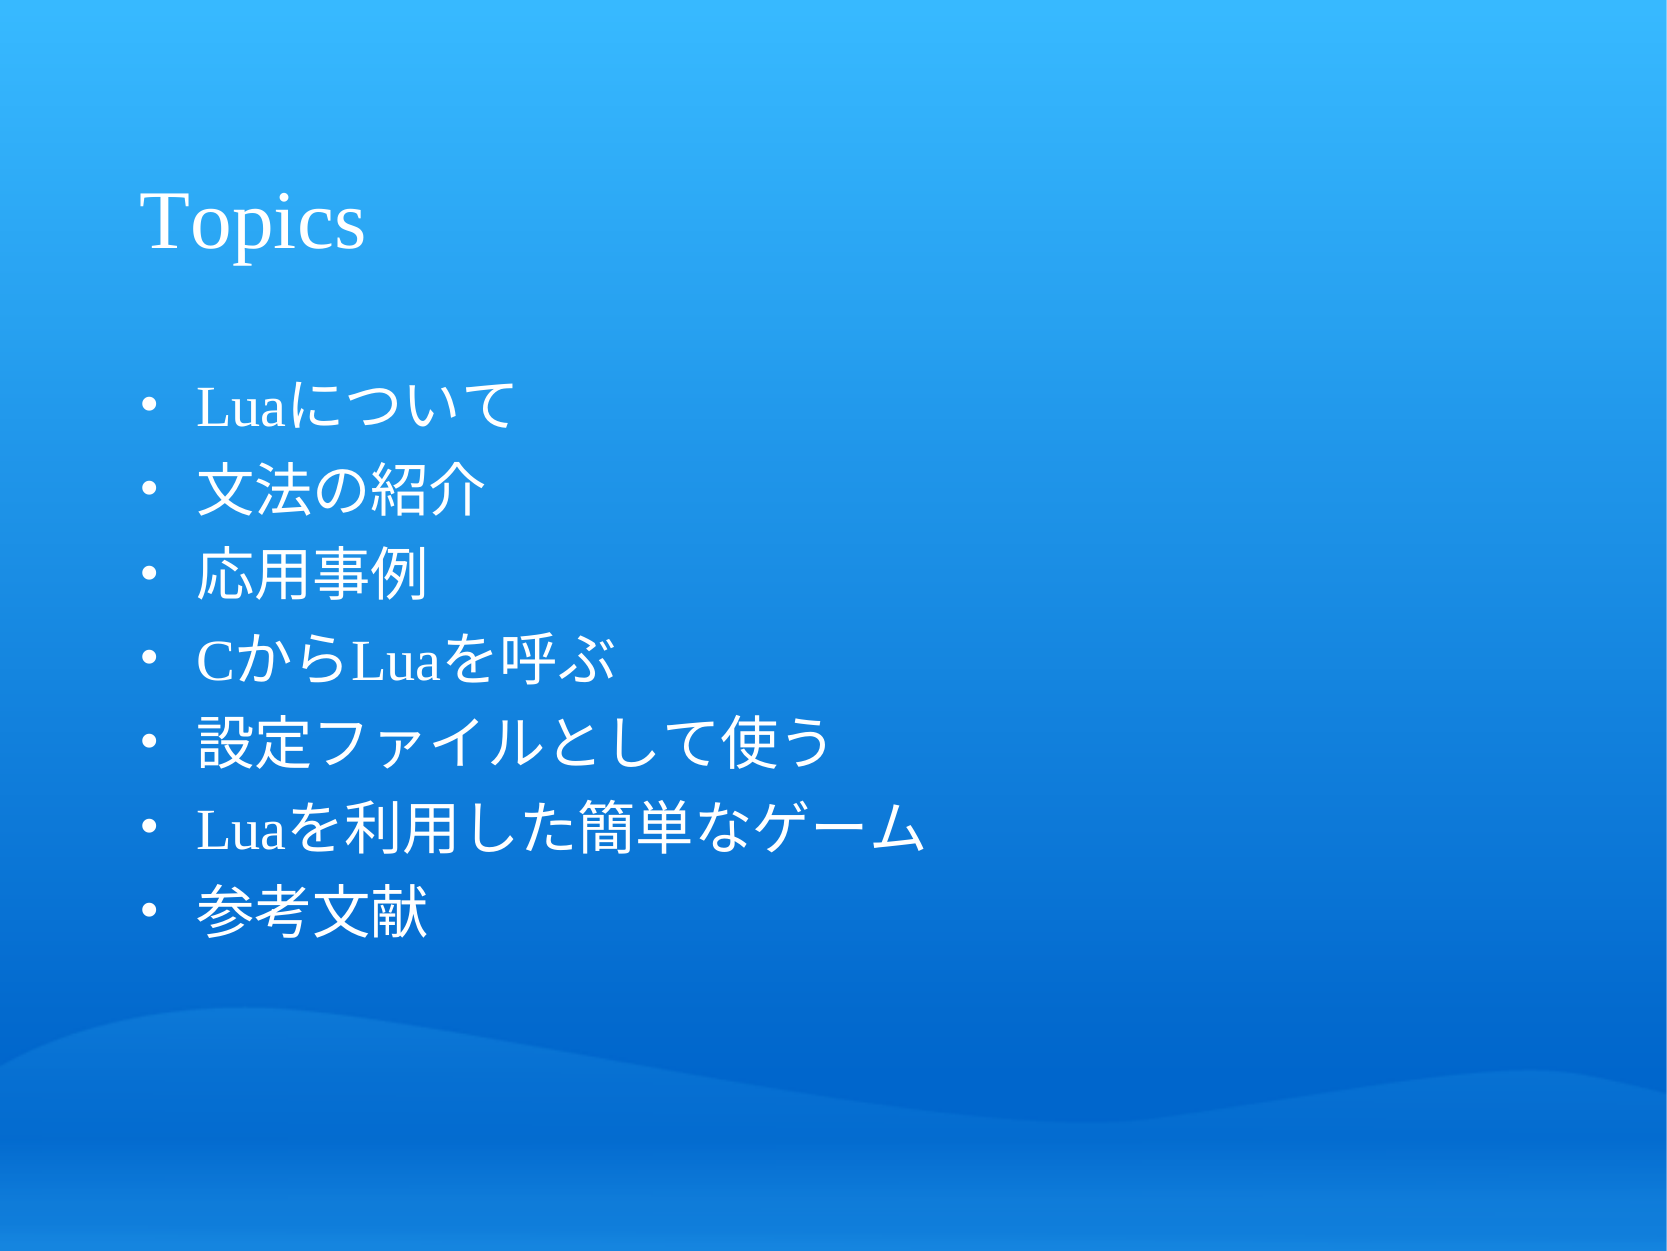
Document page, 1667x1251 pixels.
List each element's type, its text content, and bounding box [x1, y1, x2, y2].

title Topics [124, 103, 1542, 328]
picture [0, 0, 1667, 1251]
list Luaについて 文法の紹介 応用事例 CからLuaを呼ぶ 設定ファイルとして使う Luaを利用した簡単なゲーム 参考文献 [124, 360, 1542, 1112]
